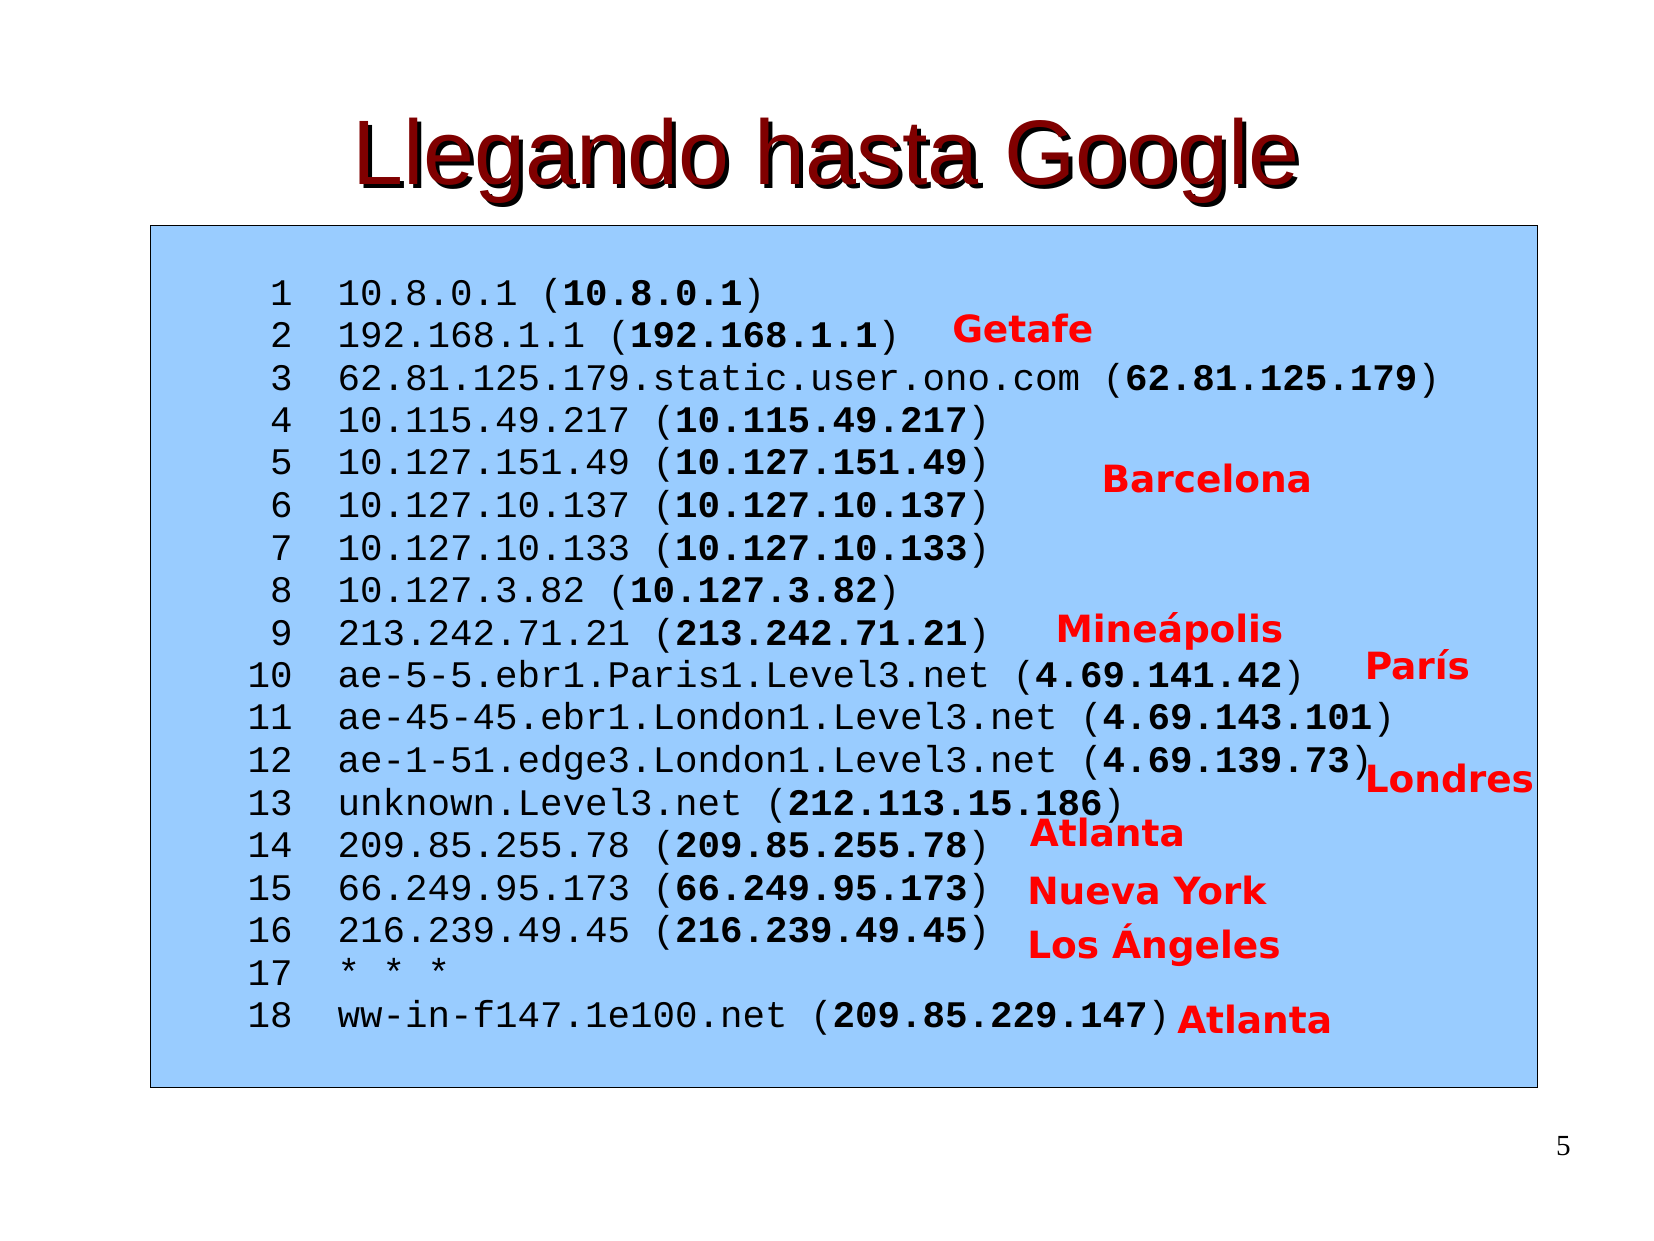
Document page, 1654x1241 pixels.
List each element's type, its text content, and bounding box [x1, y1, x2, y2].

title Llegando hasta Google [82, 56, 1571, 250]
text_box Los Ángeles [1012, 916, 1296, 976]
text_box Londres [1350, 750, 1550, 809]
text_box Barcelona [1086, 450, 1327, 509]
text_box Mineápolis [1040, 600, 1299, 659]
text_box Nueva York [1012, 862, 1282, 916]
text_box 1 10.8.0.1 (10.8.0.1) 2 192.168.1.1 (192.168.1.1) 3 62.81.125.179.static.user.ono.com (62.81.125.179) 4 10.115.49.217 (10.115.49.217) 5 10.127.151.49 (10.127.151.49) 6 10.127.10.137 (10.127.10.137) 7 10.127.10.133 (10.127.10.133) 8 10.127.3.82 (10.127.3.82) 9 213.242.71.21 (213.242.71.21) 10 ae-5-5.ebr1.Paris1.Level3.net (4.69.141.42) 11 ae-45-45.ebr1.London1.Level3.net (4.69.143.101) 12 ae-1-51.edge3.London1.Level3.net (4.69.139.73) 13 unknown.Level3.net (212.113.15.186) 14 209.85.255.78 (209.85.255.78) 15 66.249.95.173 (66.249.95.173) 16 216.239.49.45 (216.239.49.45) 17 * * * 18 ww-in-f147.1e100.net (209.85.229.147) [150, 225, 1538, 1088]
text_box Atlanta [1015, 804, 1201, 862]
text_box Getafe [937, 300, 1109, 359]
text_box París [1350, 637, 1485, 696]
text_box Atlanta [1162, 991, 1348, 1051]
